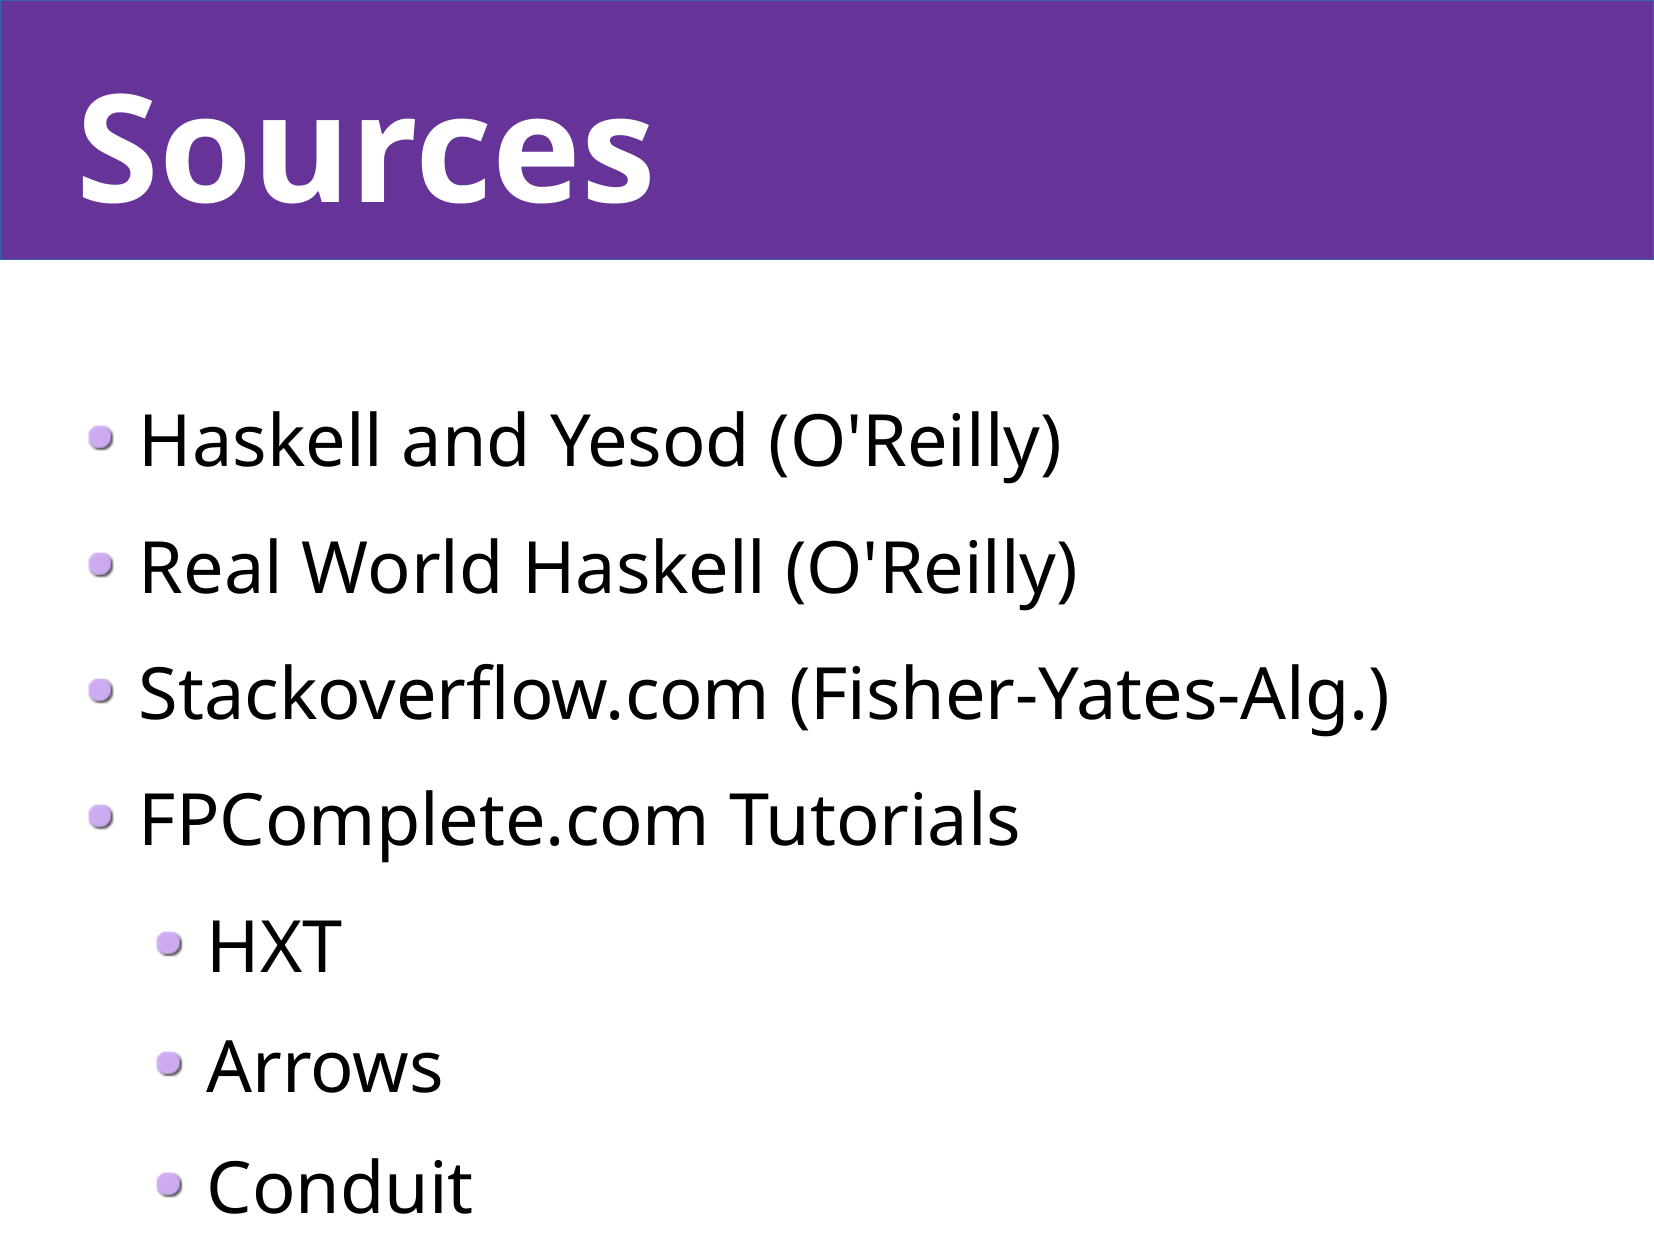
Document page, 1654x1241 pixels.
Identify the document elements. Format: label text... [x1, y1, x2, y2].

text_box [0, 0, 1654, 260]
title Sources [76, 40, 1565, 249]
list Haskell and Yesod (O'Reilly) Real World Haskell (O'Reilly) Stackoverflow.com (Fisher-Yates-Alg.) FPComplete.com Tutorials HXT Arrows Conduit [70, 389, 1642, 1241]
